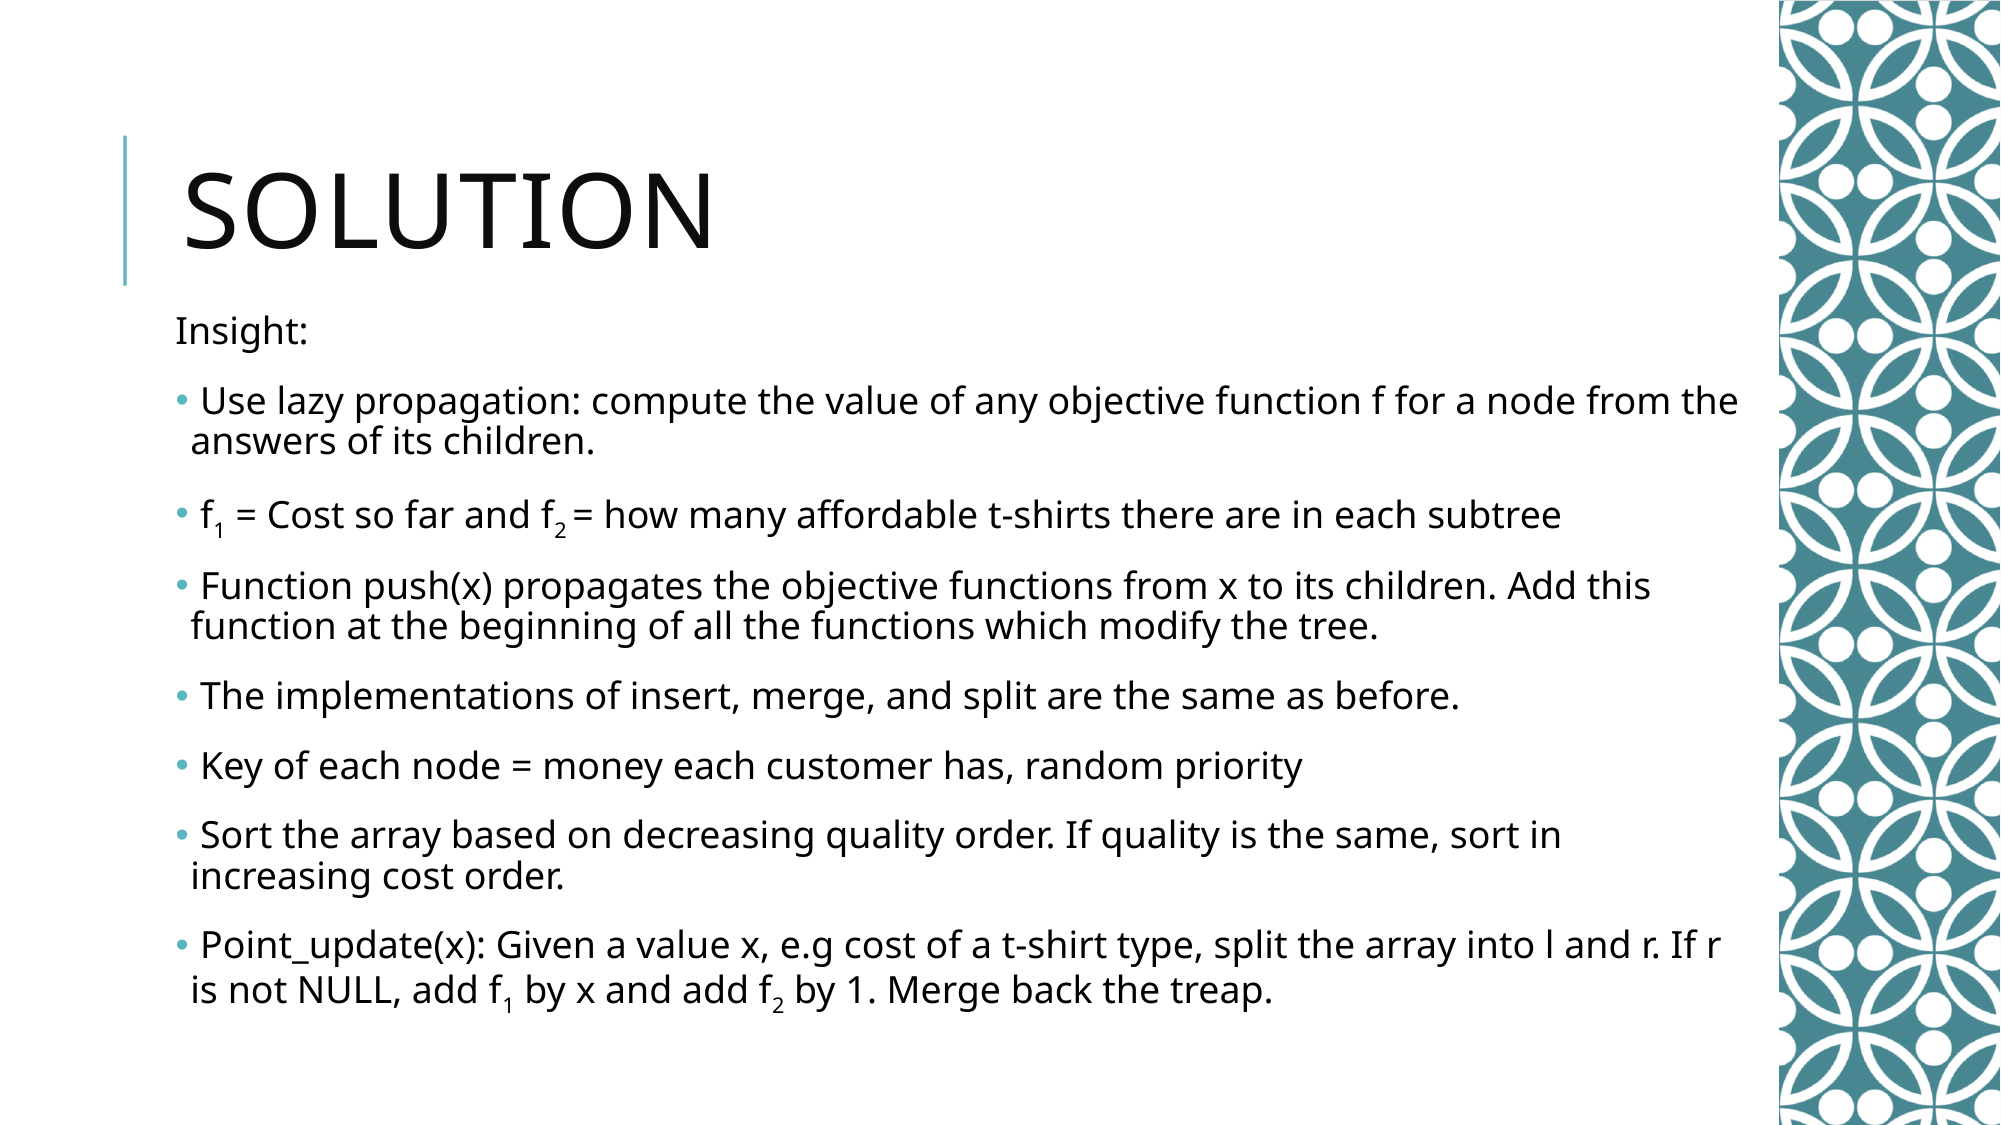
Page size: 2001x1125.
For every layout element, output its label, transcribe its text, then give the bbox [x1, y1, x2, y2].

list Insight: Use lazy propagation: compute the value of any objective function f for a node from the answers of its children. f1 = Cost so far and f2 = how many affordable t-shirts there are in each subtree Function push(x) propagates the objective functions from x to its children. Add this function at the beginning of all the functions which modify the tree. The implementations of insert, merge, and split are the same as before. Key of each node = money each customer has, random priority Sort the array based on decreasing quality order. If quality is the same, sort in increasing cost order. Point_update(x): Given a value x, e.g cost of a t-shirt type, split the array into l and r. If r is not NULL, add f1 by x and add f2 by 1. Merge back the treap. [168, 304, 1763, 1008]
picture [1778, 0, 2001, 1125]
title Solution [168, 96, 1763, 304]
